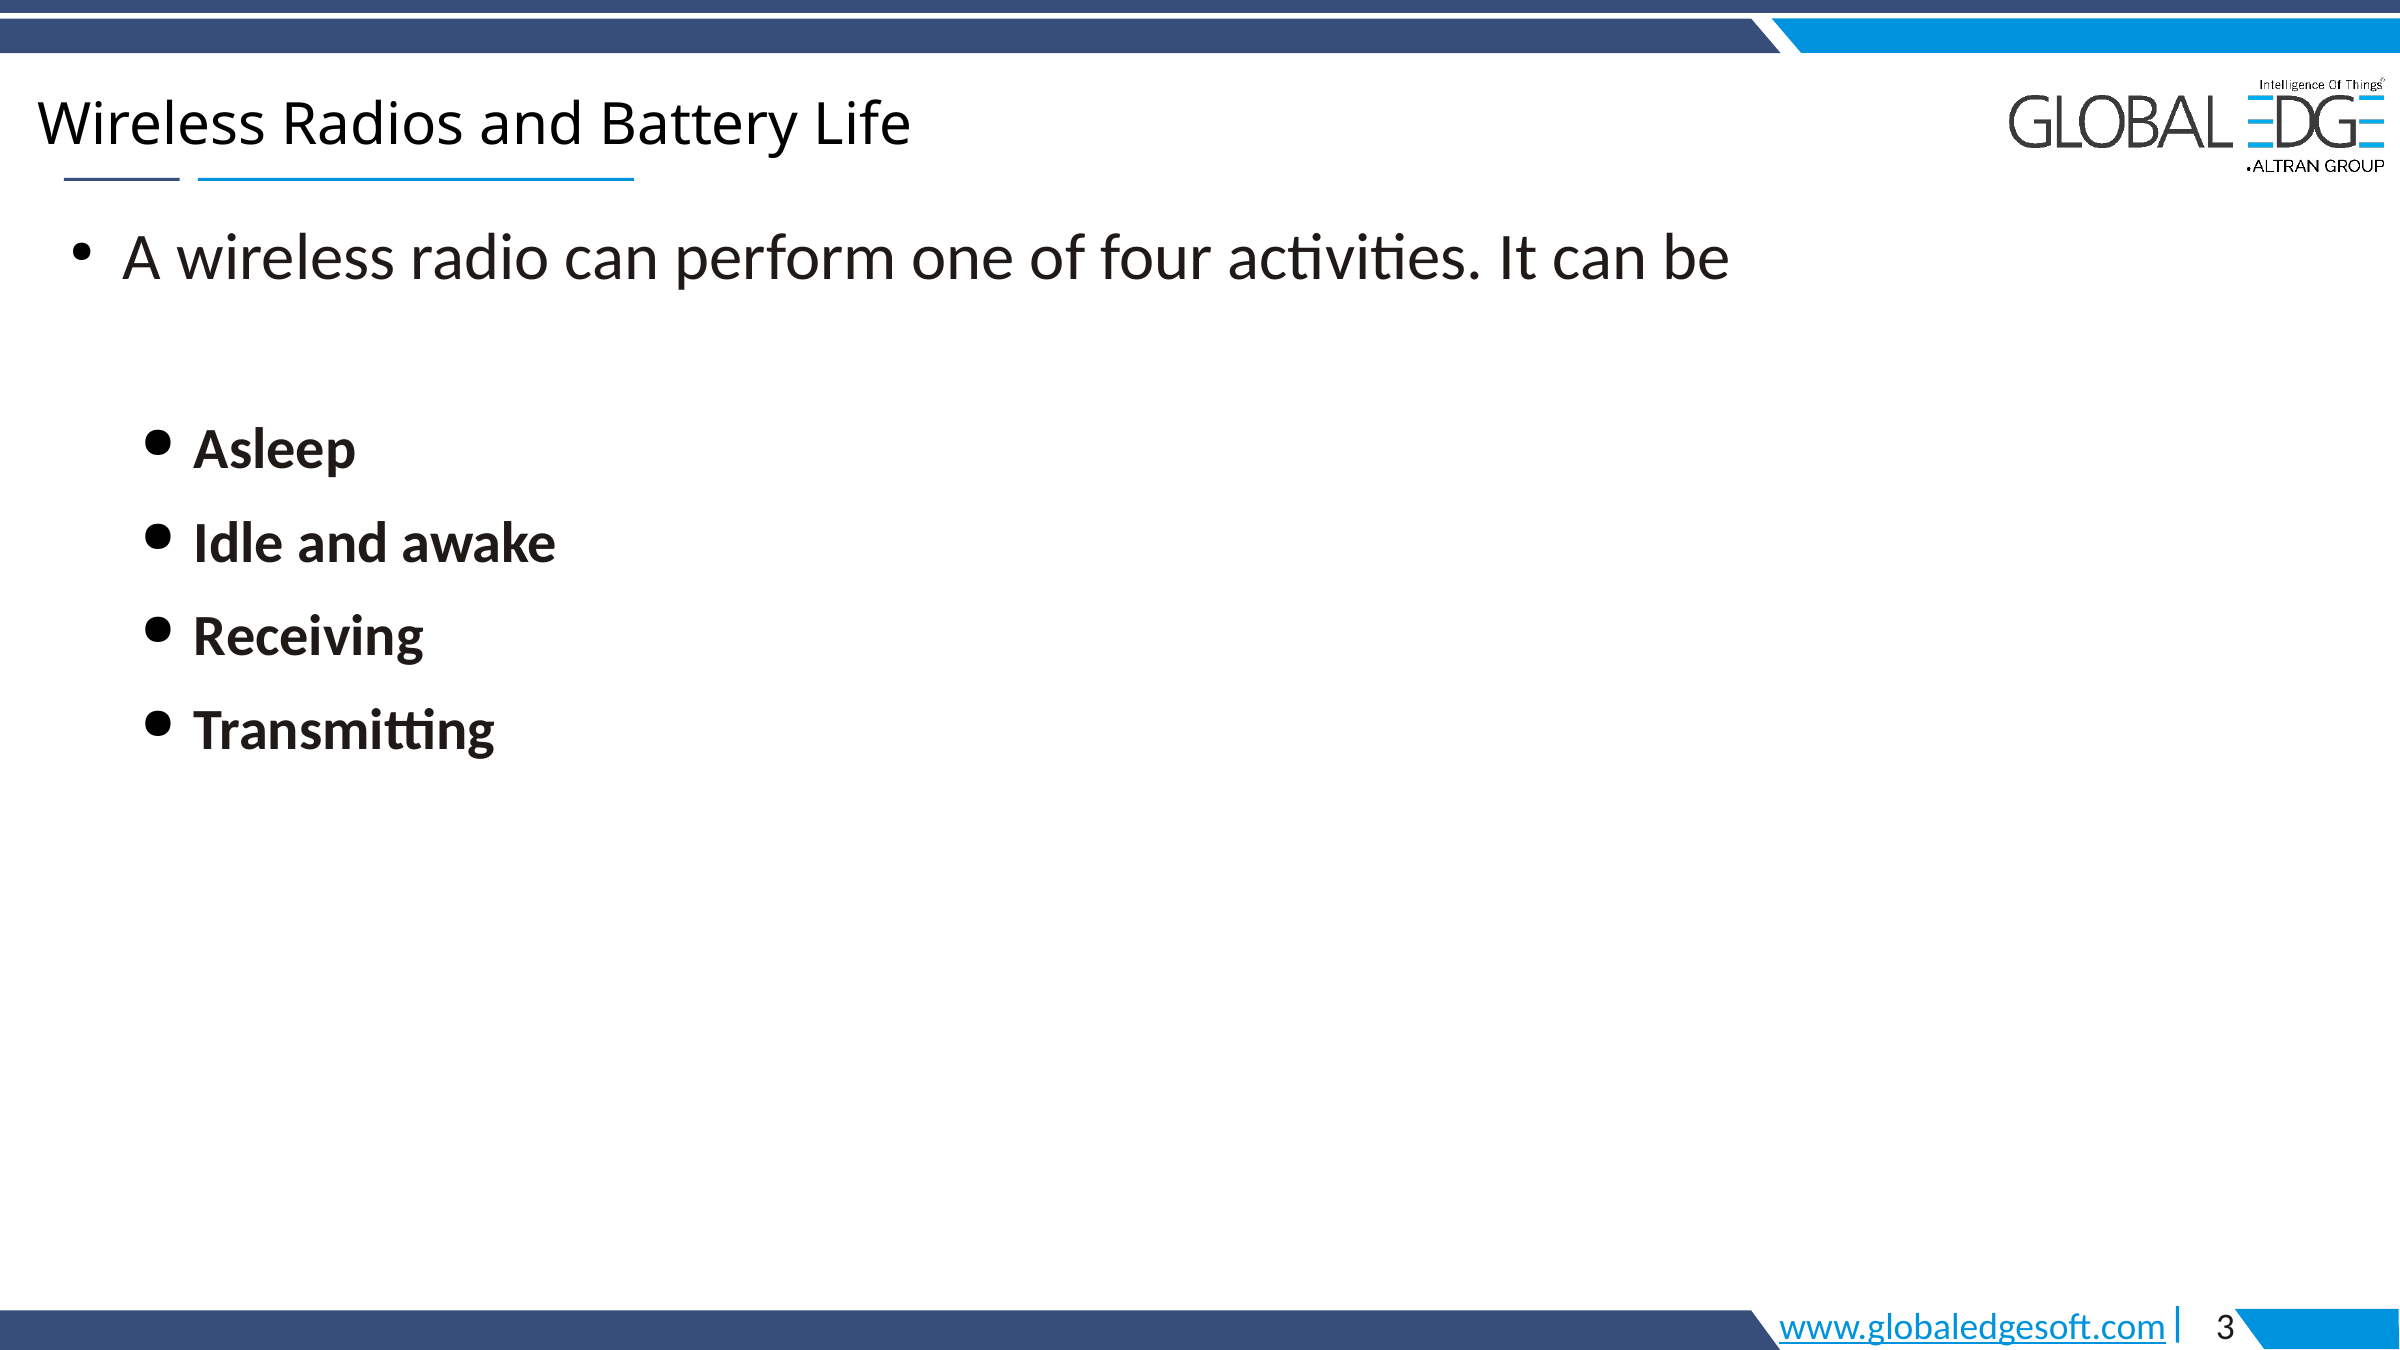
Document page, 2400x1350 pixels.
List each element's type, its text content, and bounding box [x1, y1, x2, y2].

list A wireless radio can perform one of four activities. It can be Asleep Idle and awake Receiving Transmitting [40, 207, 2358, 1288]
title Wireless Radios and Battery Life [26, 64, 1977, 178]
picture [2001, 67, 2392, 182]
